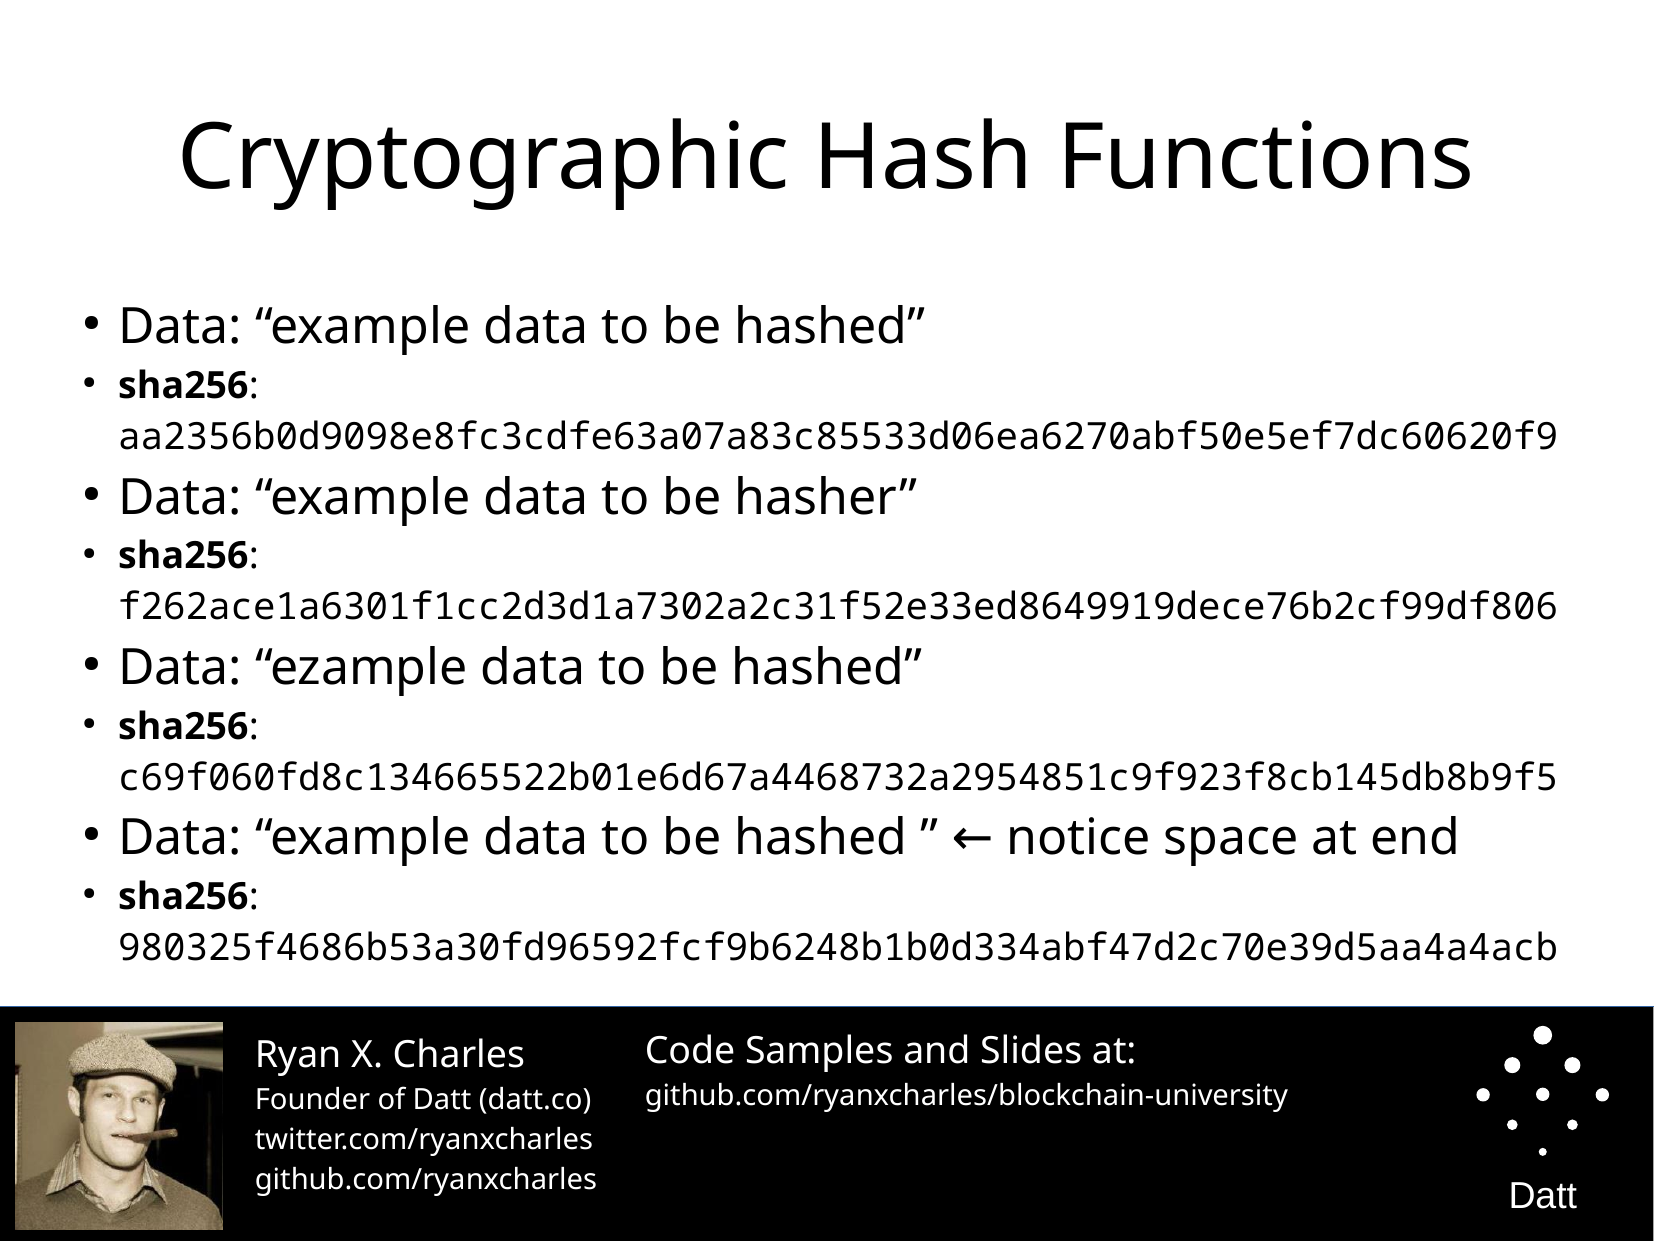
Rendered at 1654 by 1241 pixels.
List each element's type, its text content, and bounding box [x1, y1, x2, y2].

picture [1475, 1023, 1611, 1159]
text_box [0, 1006, 1654, 1241]
picture [15, 1022, 223, 1231]
text_box Datt [1452, 1167, 1633, 1241]
text_box Code Samples and Slides at: github.com/ryanxcharles/blockchain-university [630, 1015, 1403, 1156]
text_box Data: “example data to be hashed” sha256: aa2356b0d9098e8fc3cdfe63a07a83c85533d06ea6270abf50e5ef7dc60620f9 Data: “example data to be hasher” sha256: f262ace1a6301f1cc2d3d1a7302a2c31f52e33ed8649919dece76b2cf99df806 Data: “ezample data to be hashed” sha256: c69f060fd8c134665522b01e6d67a4468732a2954851c9f923f8cb145db8b9f5 Data: “example data to be hashed ” ← notice space at end sha256: 980325f4686b53a30fd96592fcf9b6248b1b0d334abf47d2c70e39d5aa4a4acb [82, 290, 1571, 1010]
text_box Ryan X. Charles Founder of Datt (datt.co) twitter.com/ryanxcharles github.com/ryanxcharles [240, 1020, 976, 1241]
title Cryptographic Hash Functions [82, 49, 1571, 257]
